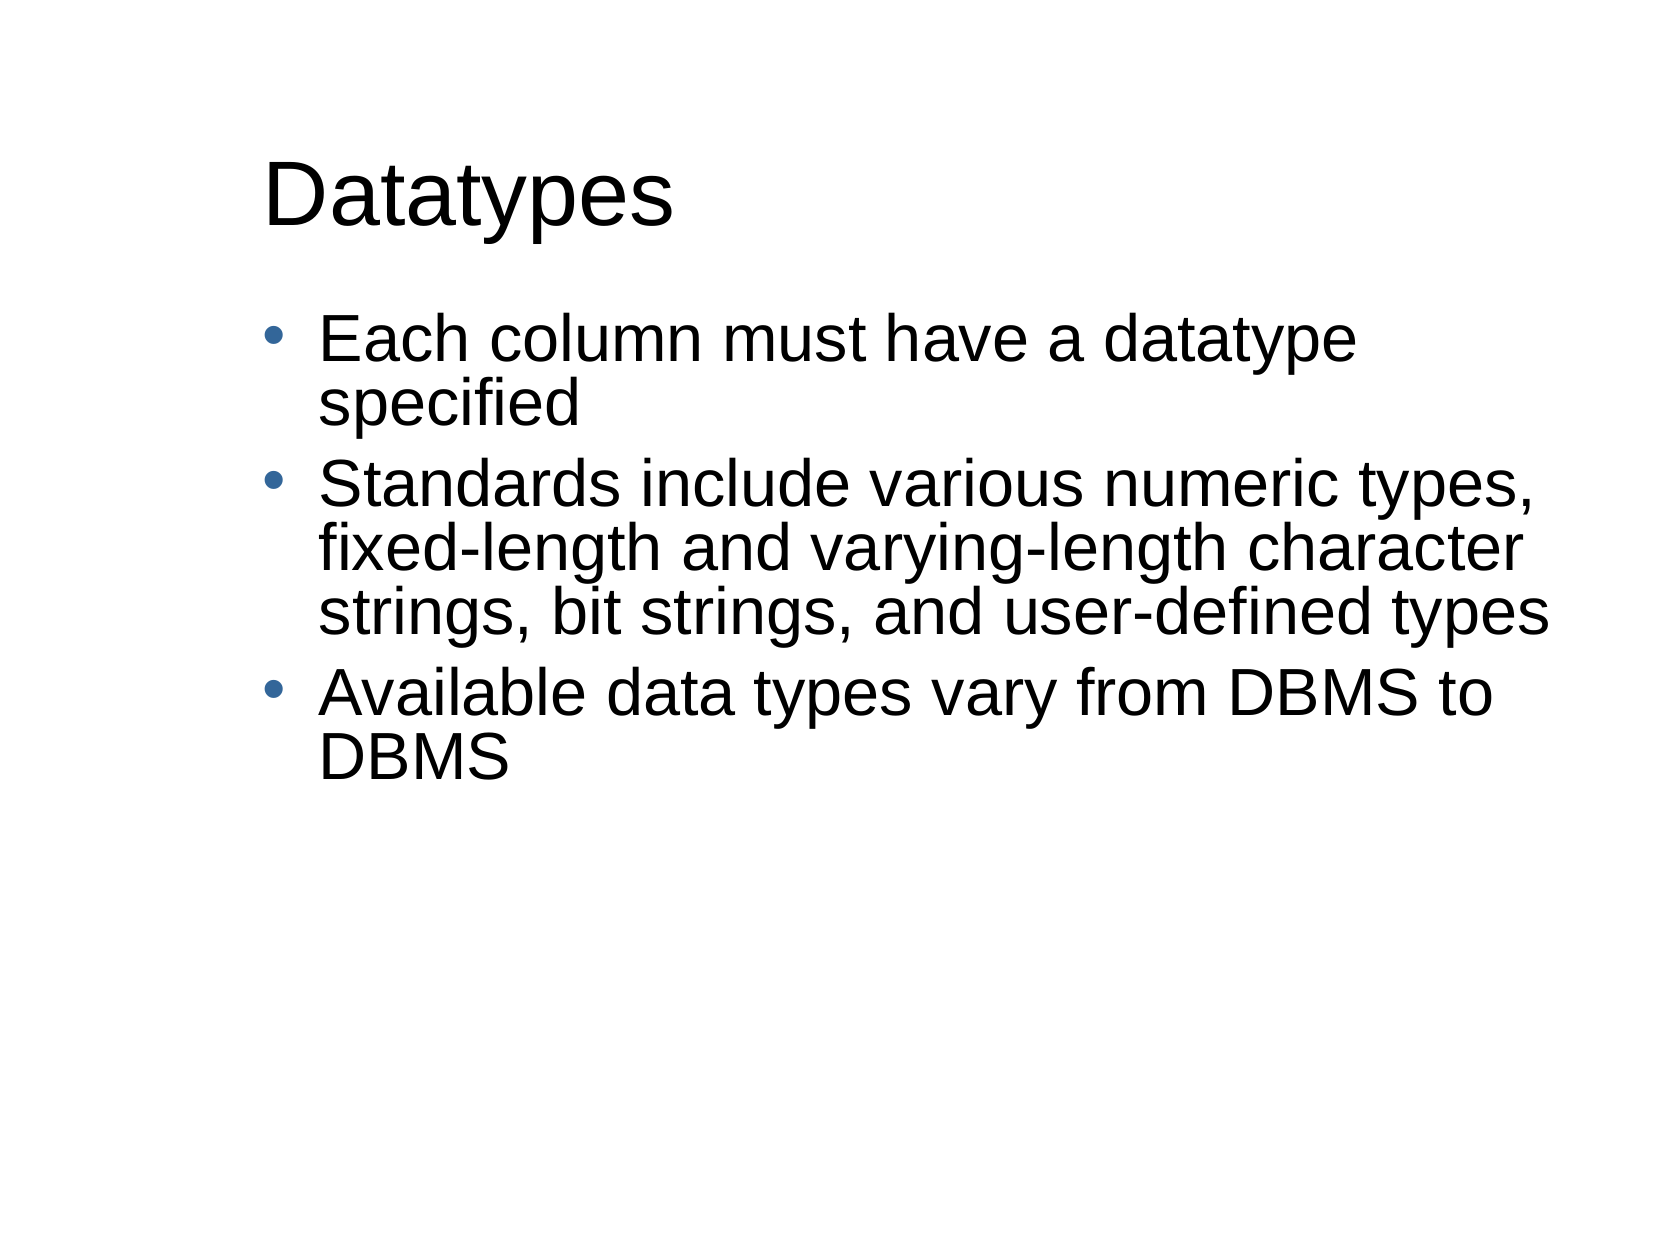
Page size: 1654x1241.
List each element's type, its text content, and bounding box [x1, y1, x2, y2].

list Each column must have a datatype specified Standards include various numeric types, fixed-length and varying-length character strings, bit strings, and user-defined types Available data types vary from DBMS to DBMS [247, 303, 1654, 1048]
title Datatypes [247, 44, 1654, 252]
